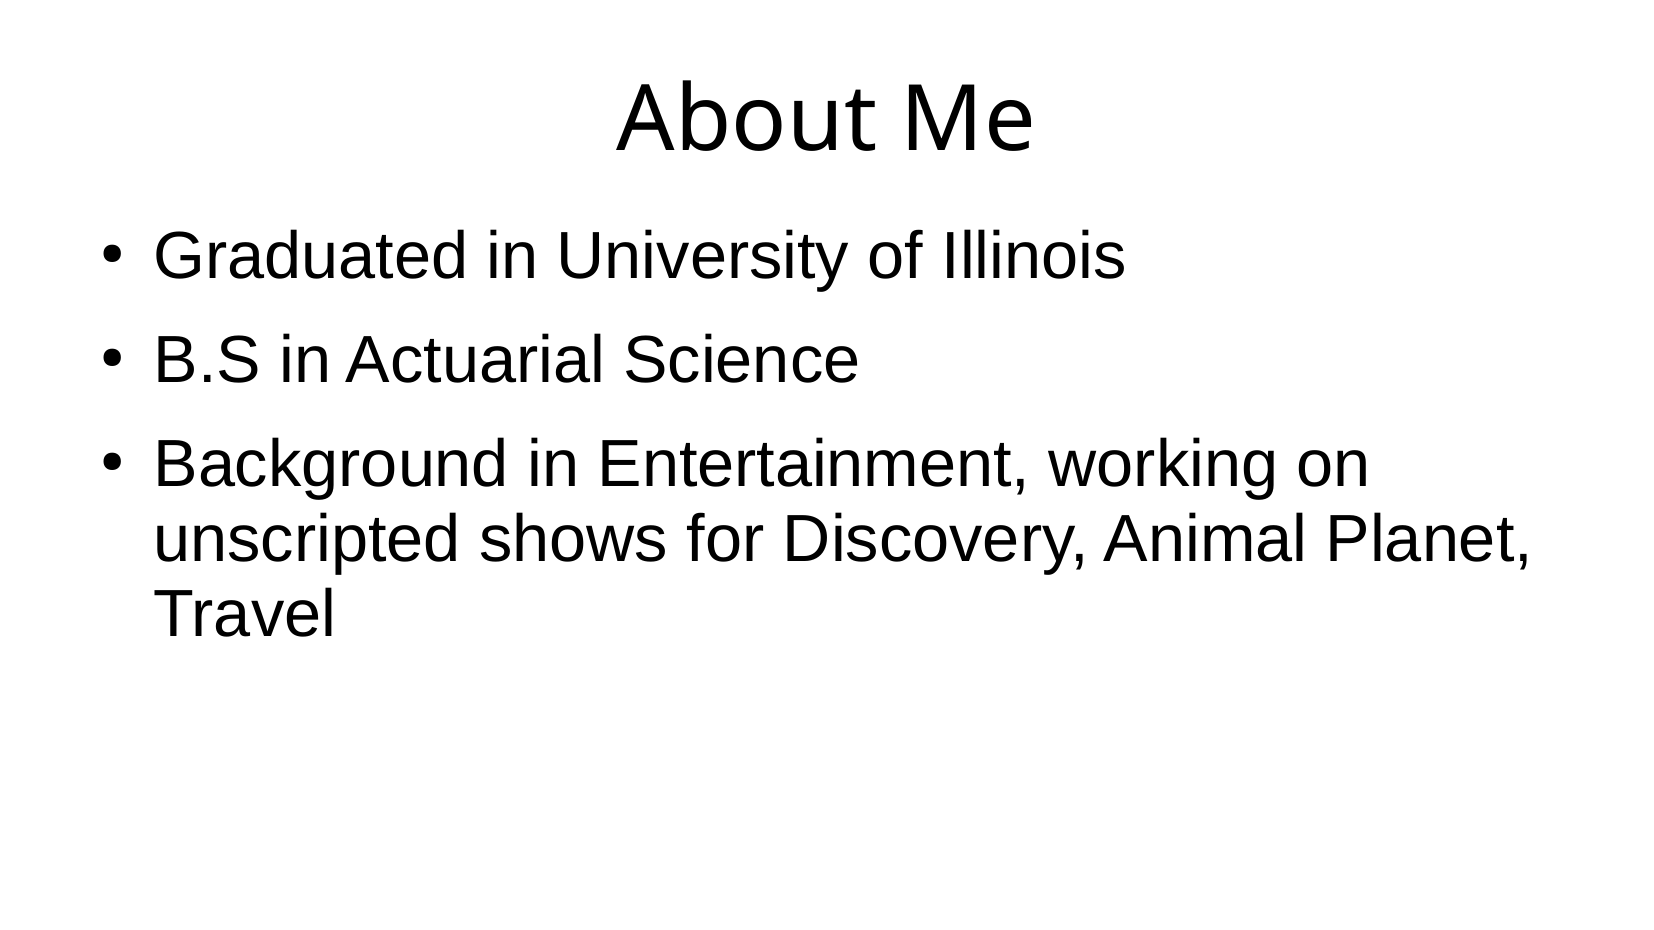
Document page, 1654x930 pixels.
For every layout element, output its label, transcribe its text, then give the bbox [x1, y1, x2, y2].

list Graduated in University of Illinois B.S in Actuarial Science Background in Entertainment, working on unscripted shows for Discovery, Animal Planet, Travel [82, 217, 1571, 757]
title About Me [82, 37, 1571, 193]
